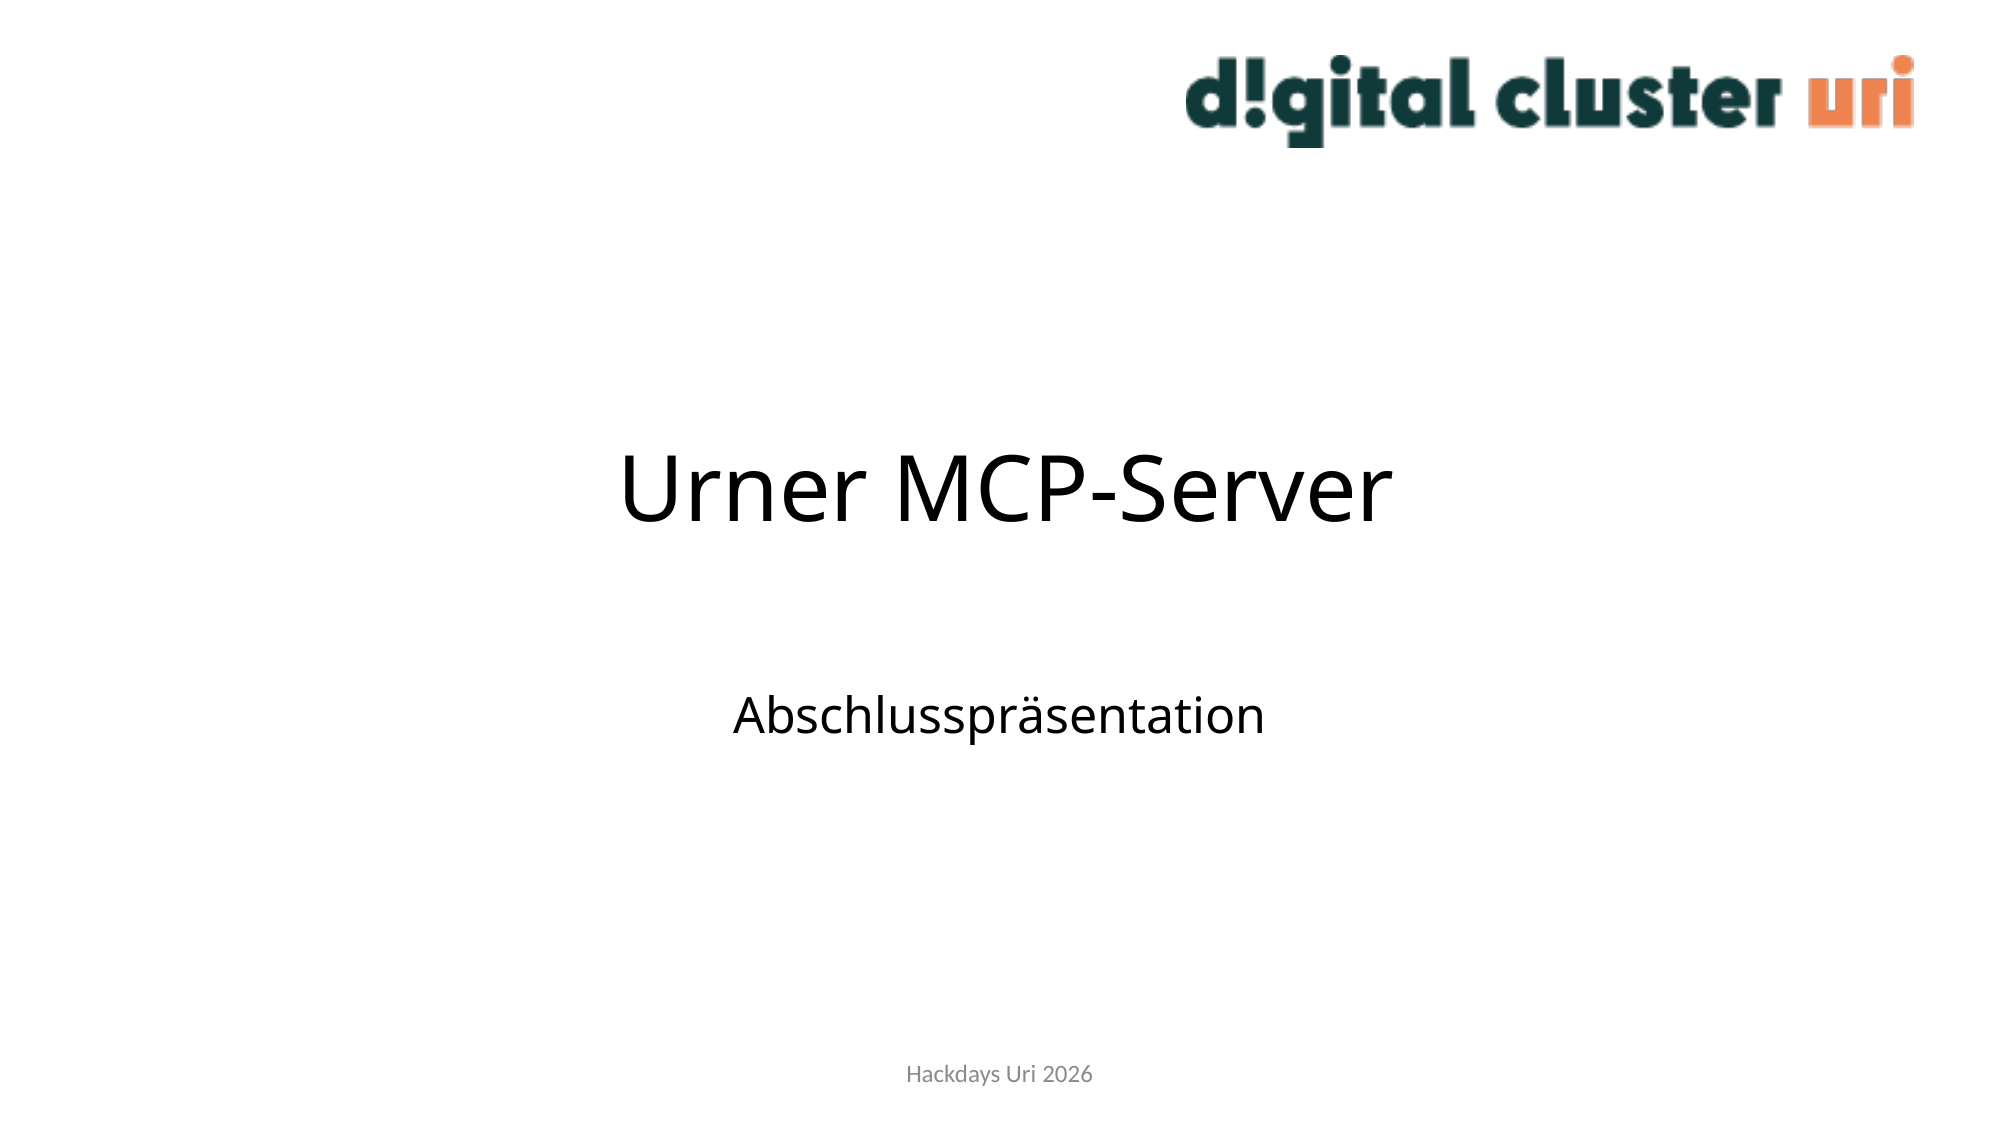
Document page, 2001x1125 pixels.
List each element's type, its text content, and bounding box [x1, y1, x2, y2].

title Urner MCP-Server [144, 382, 1869, 601]
footer Hackdays Uri 2026 [662, 1042, 1338, 1103]
picture [1186, 55, 1914, 148]
list Abschlusspräsentation [249, 682, 1750, 955]
